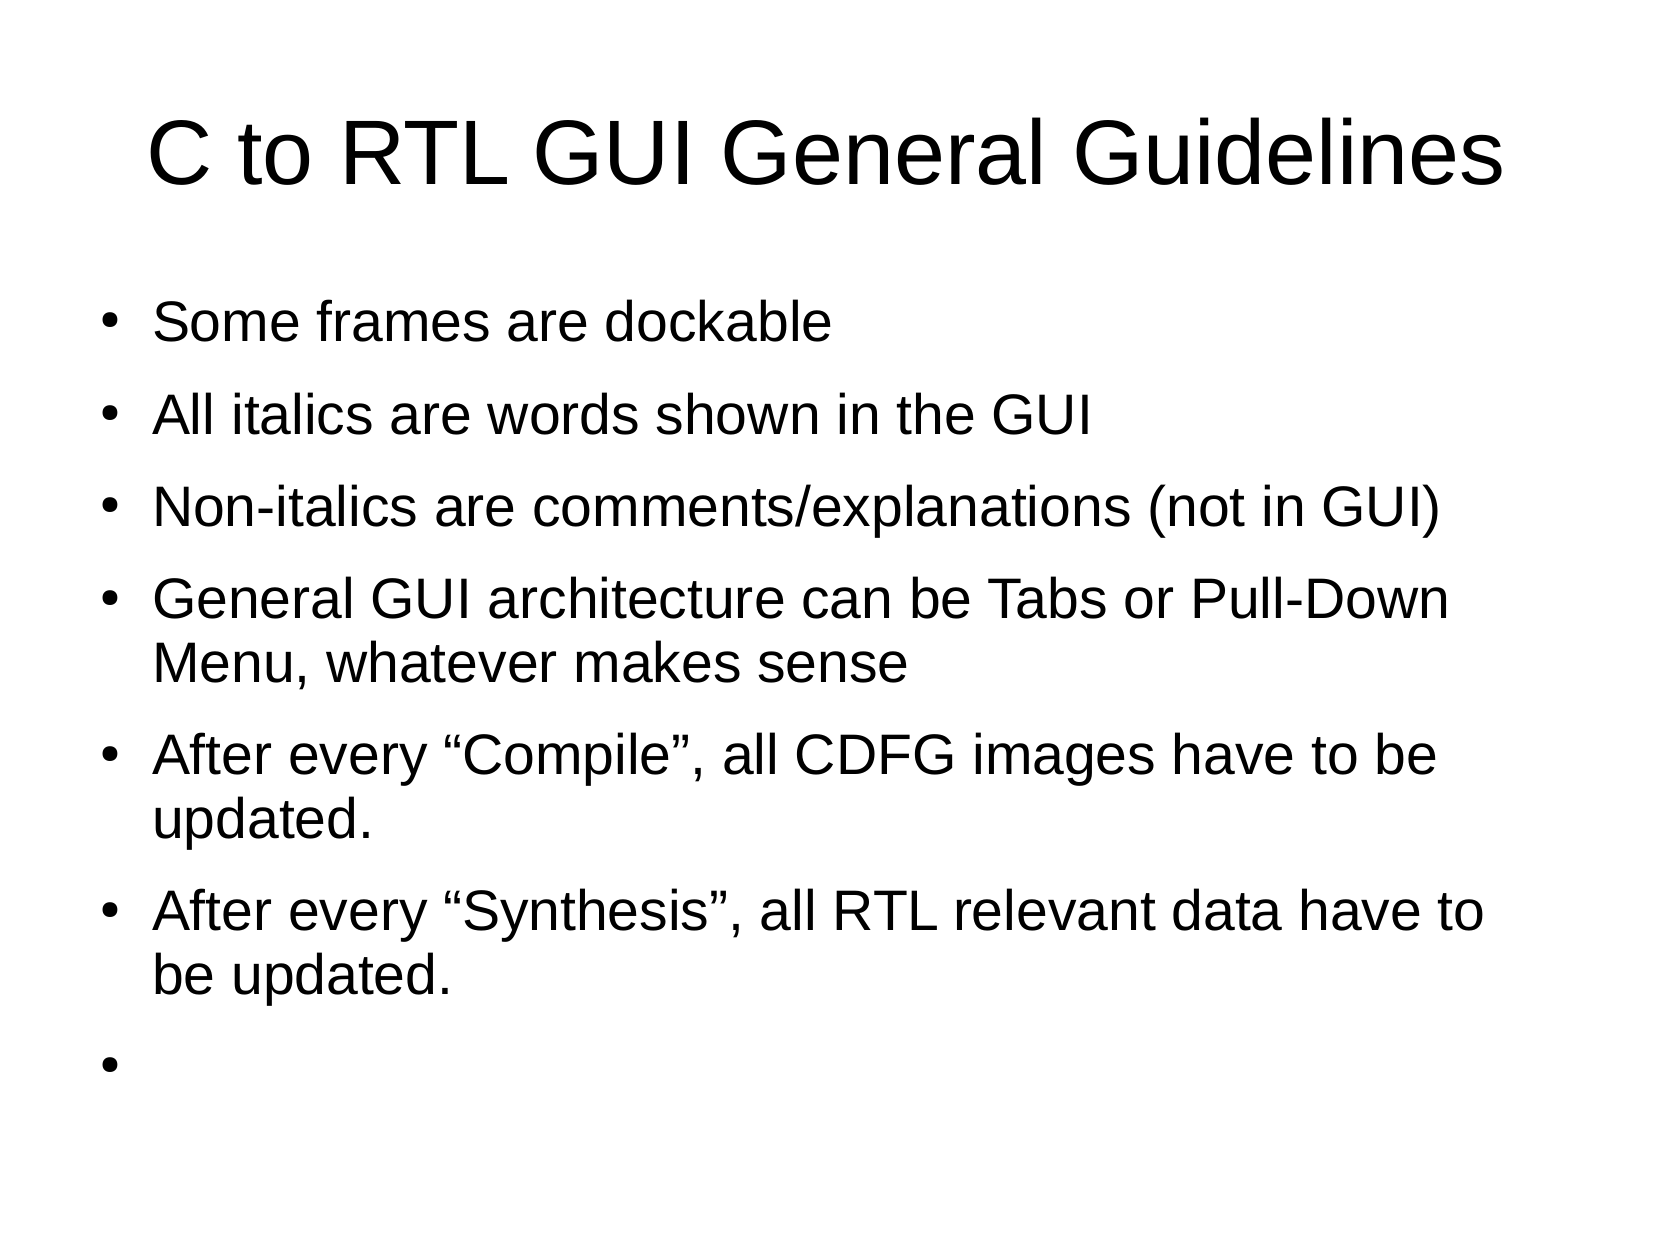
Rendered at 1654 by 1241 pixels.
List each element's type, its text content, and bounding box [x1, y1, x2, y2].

title C to RTL GUI General Guidelines [82, 49, 1571, 257]
list Some frames are dockable All italics are words shown in the GUI Non-italics are comments/explanations (not in GUI) General GUI architecture can be Tabs or Pull-Down Menu, whatever makes sense After every “Compile”, all CDFG images have to be updated. After every “Synthesis”, all RTL relevant data have to be updated. [82, 290, 1538, 1010]
